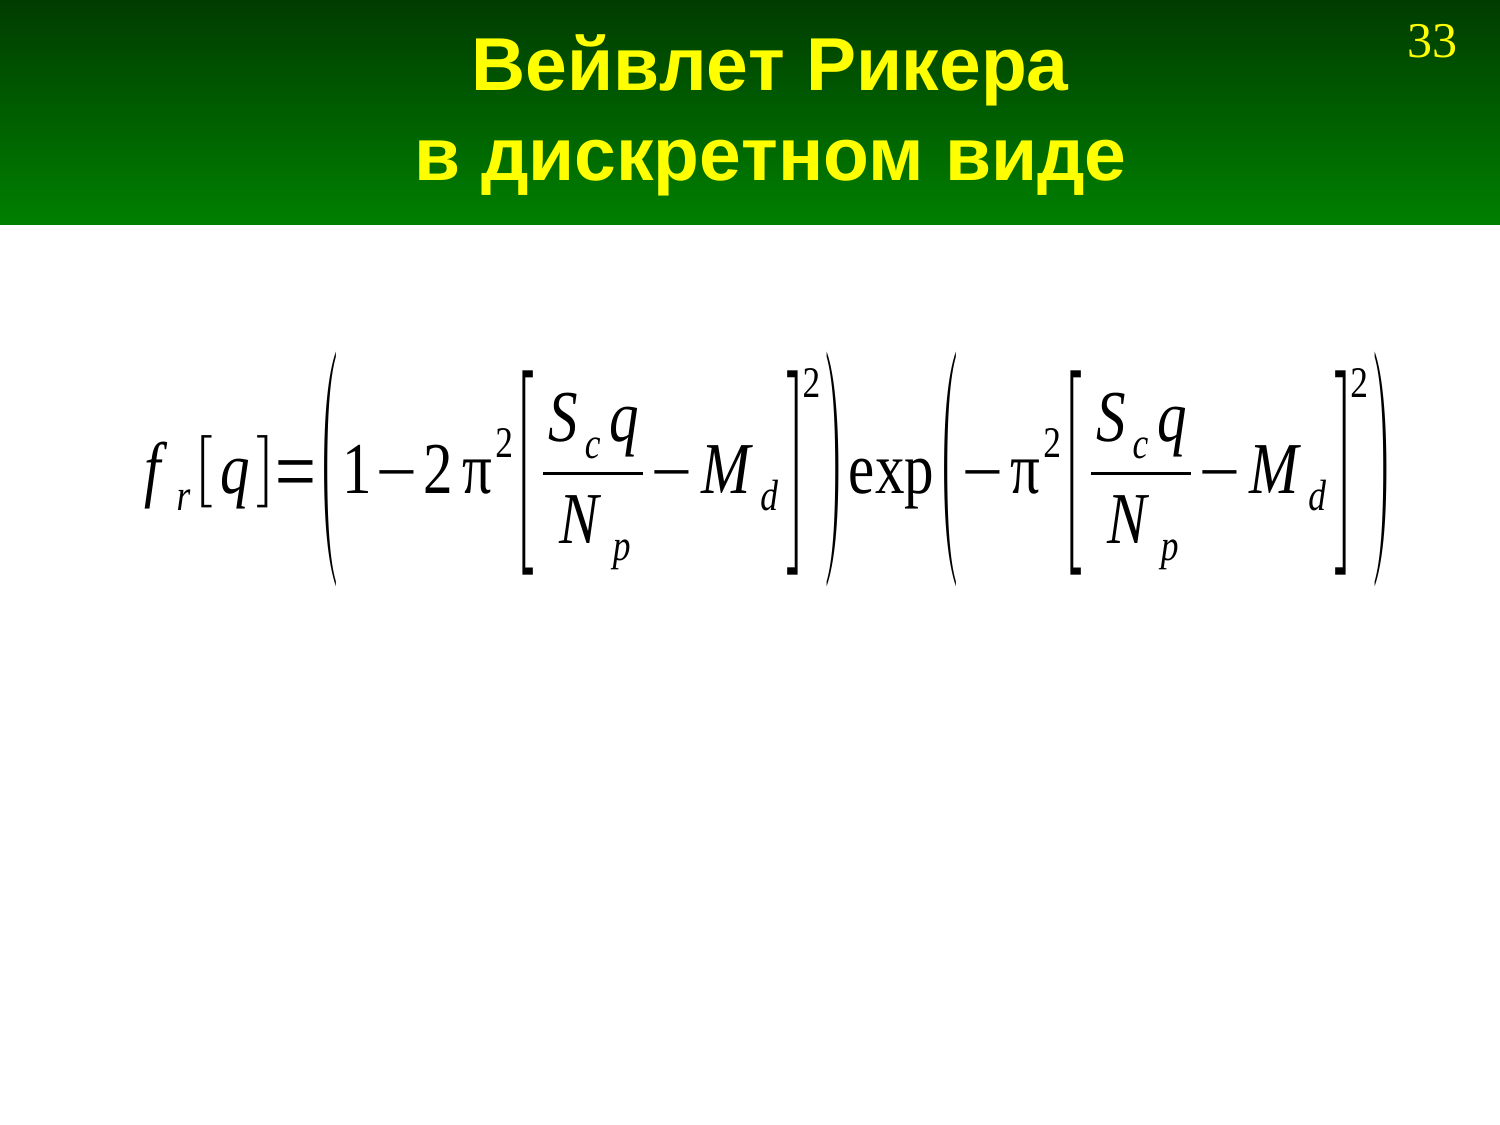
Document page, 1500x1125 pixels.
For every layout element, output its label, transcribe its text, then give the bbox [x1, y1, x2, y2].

chart [106, 347, 1417, 591]
title Вейвлет Рикера в дискретном виде [100, 7, 1441, 204]
